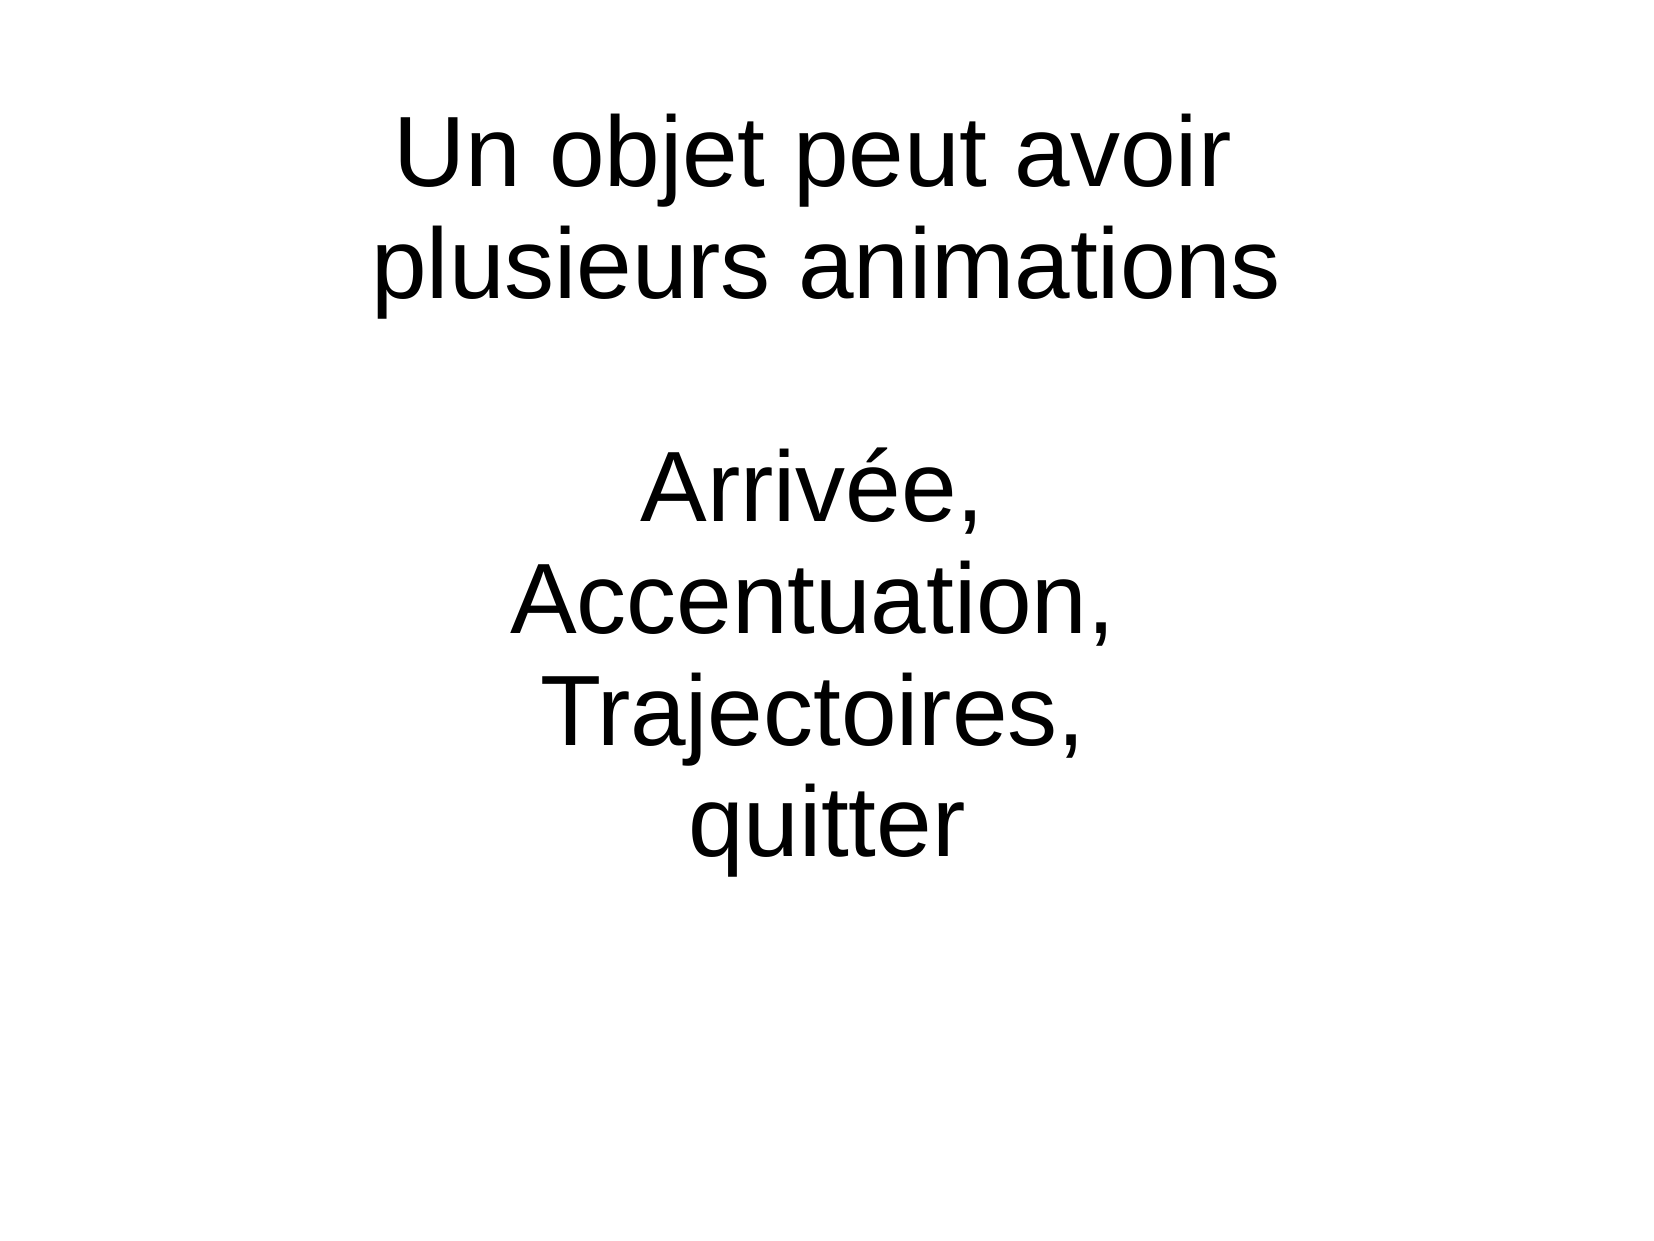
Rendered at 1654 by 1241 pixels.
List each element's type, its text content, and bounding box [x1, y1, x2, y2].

text_box Un objet peut avoir plusieurs animations Arrivée, Accentuation, Trajectoires, quitter [59, 88, 1595, 886]
